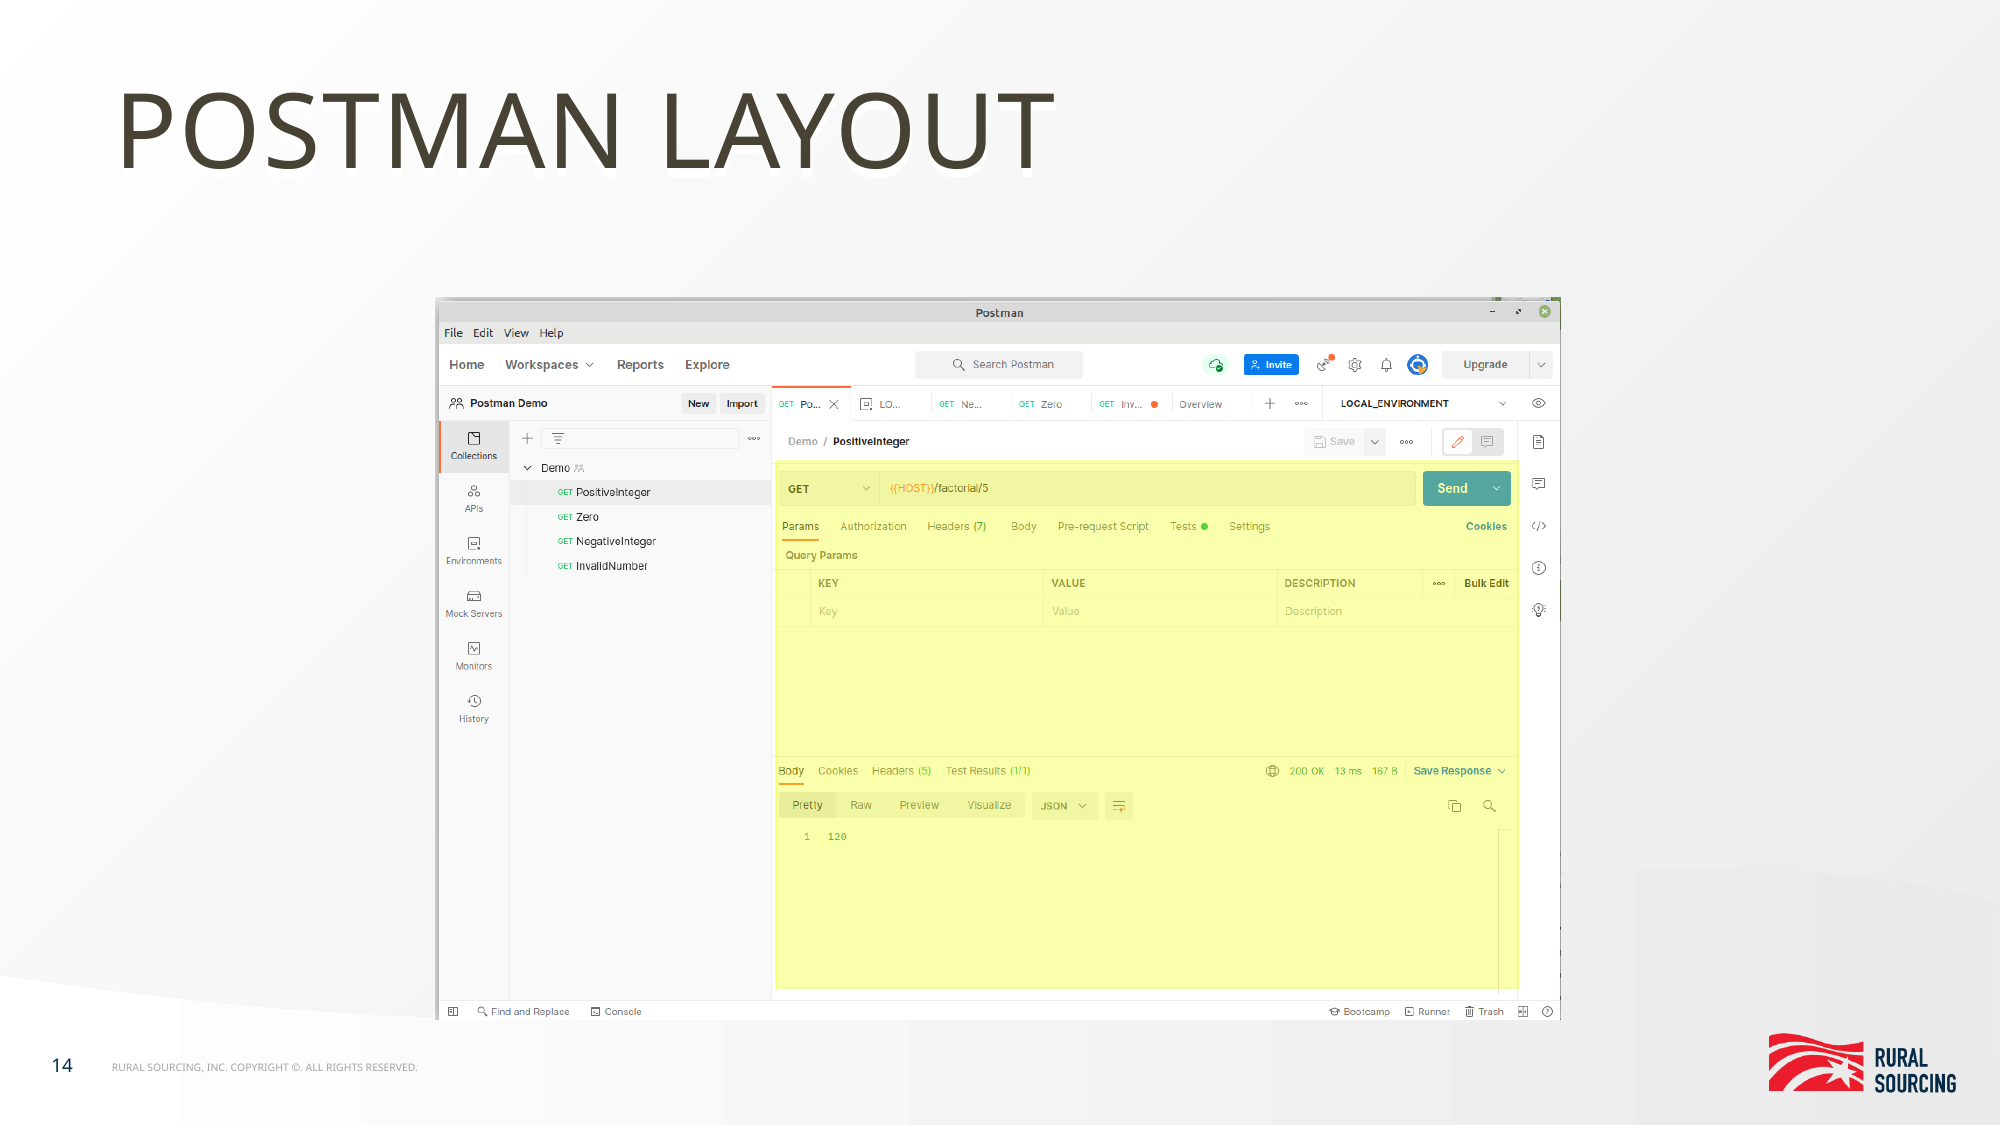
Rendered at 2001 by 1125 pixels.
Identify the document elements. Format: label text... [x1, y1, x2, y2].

picture [435, 297, 1561, 1021]
title postman layout [99, 44, 1900, 233]
picture [1769, 1033, 1956, 1093]
